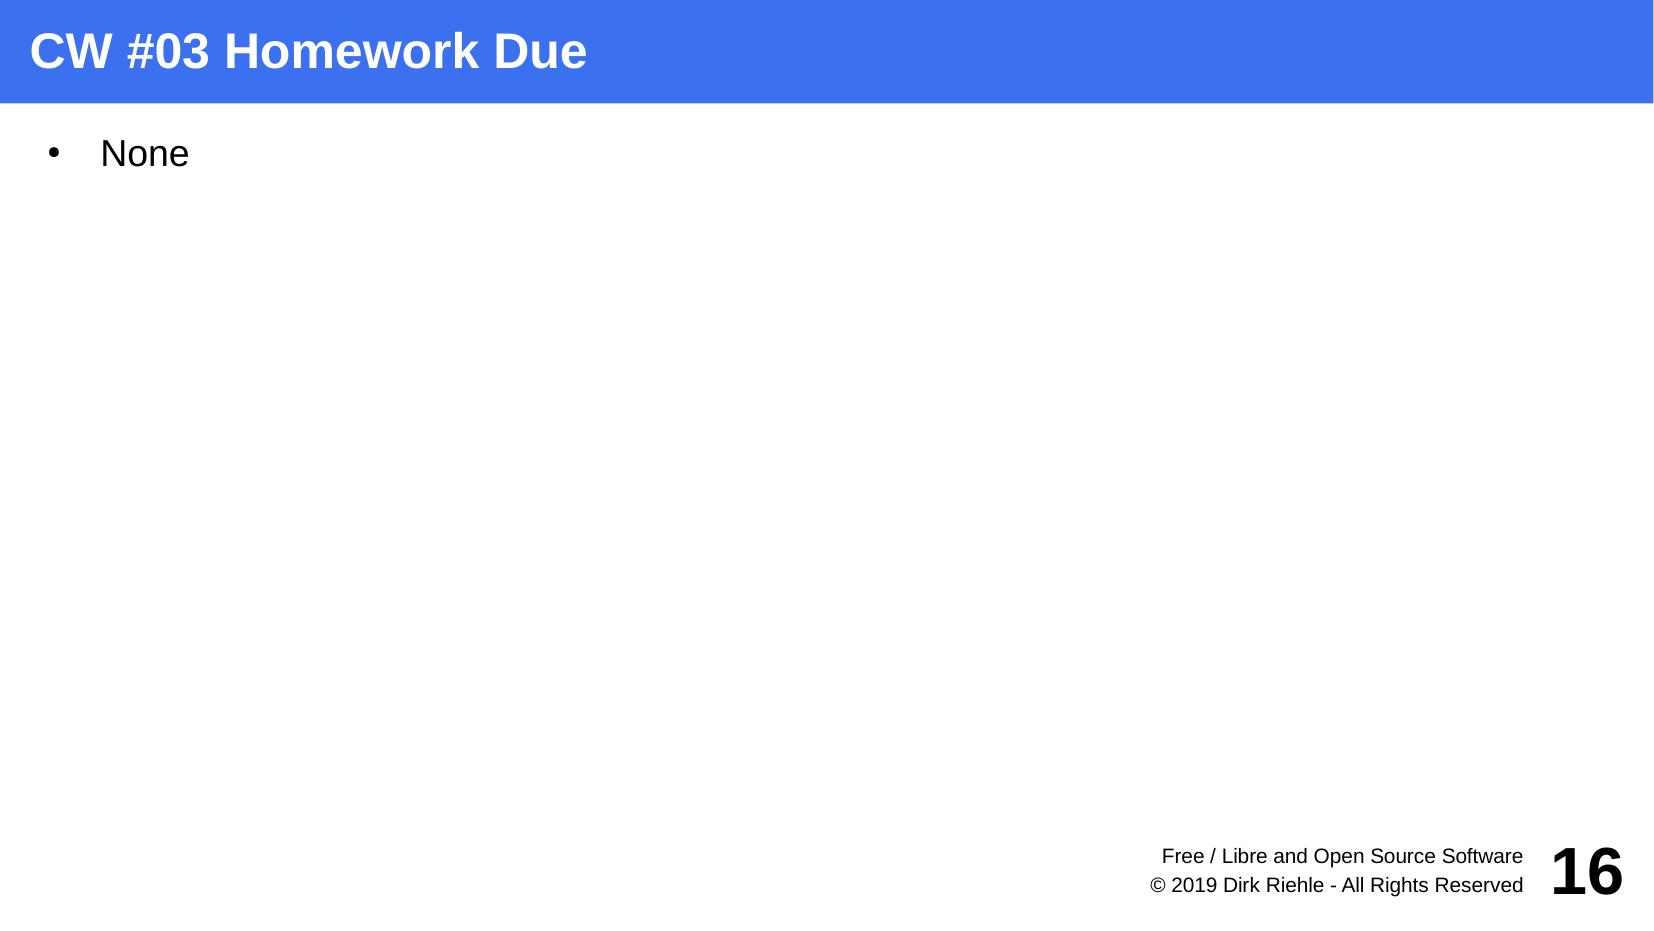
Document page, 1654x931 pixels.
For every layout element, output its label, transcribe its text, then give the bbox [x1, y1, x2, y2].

title CW #03 Homework Due [0, 0, 1654, 104]
list None [29, 132, 1625, 813]
